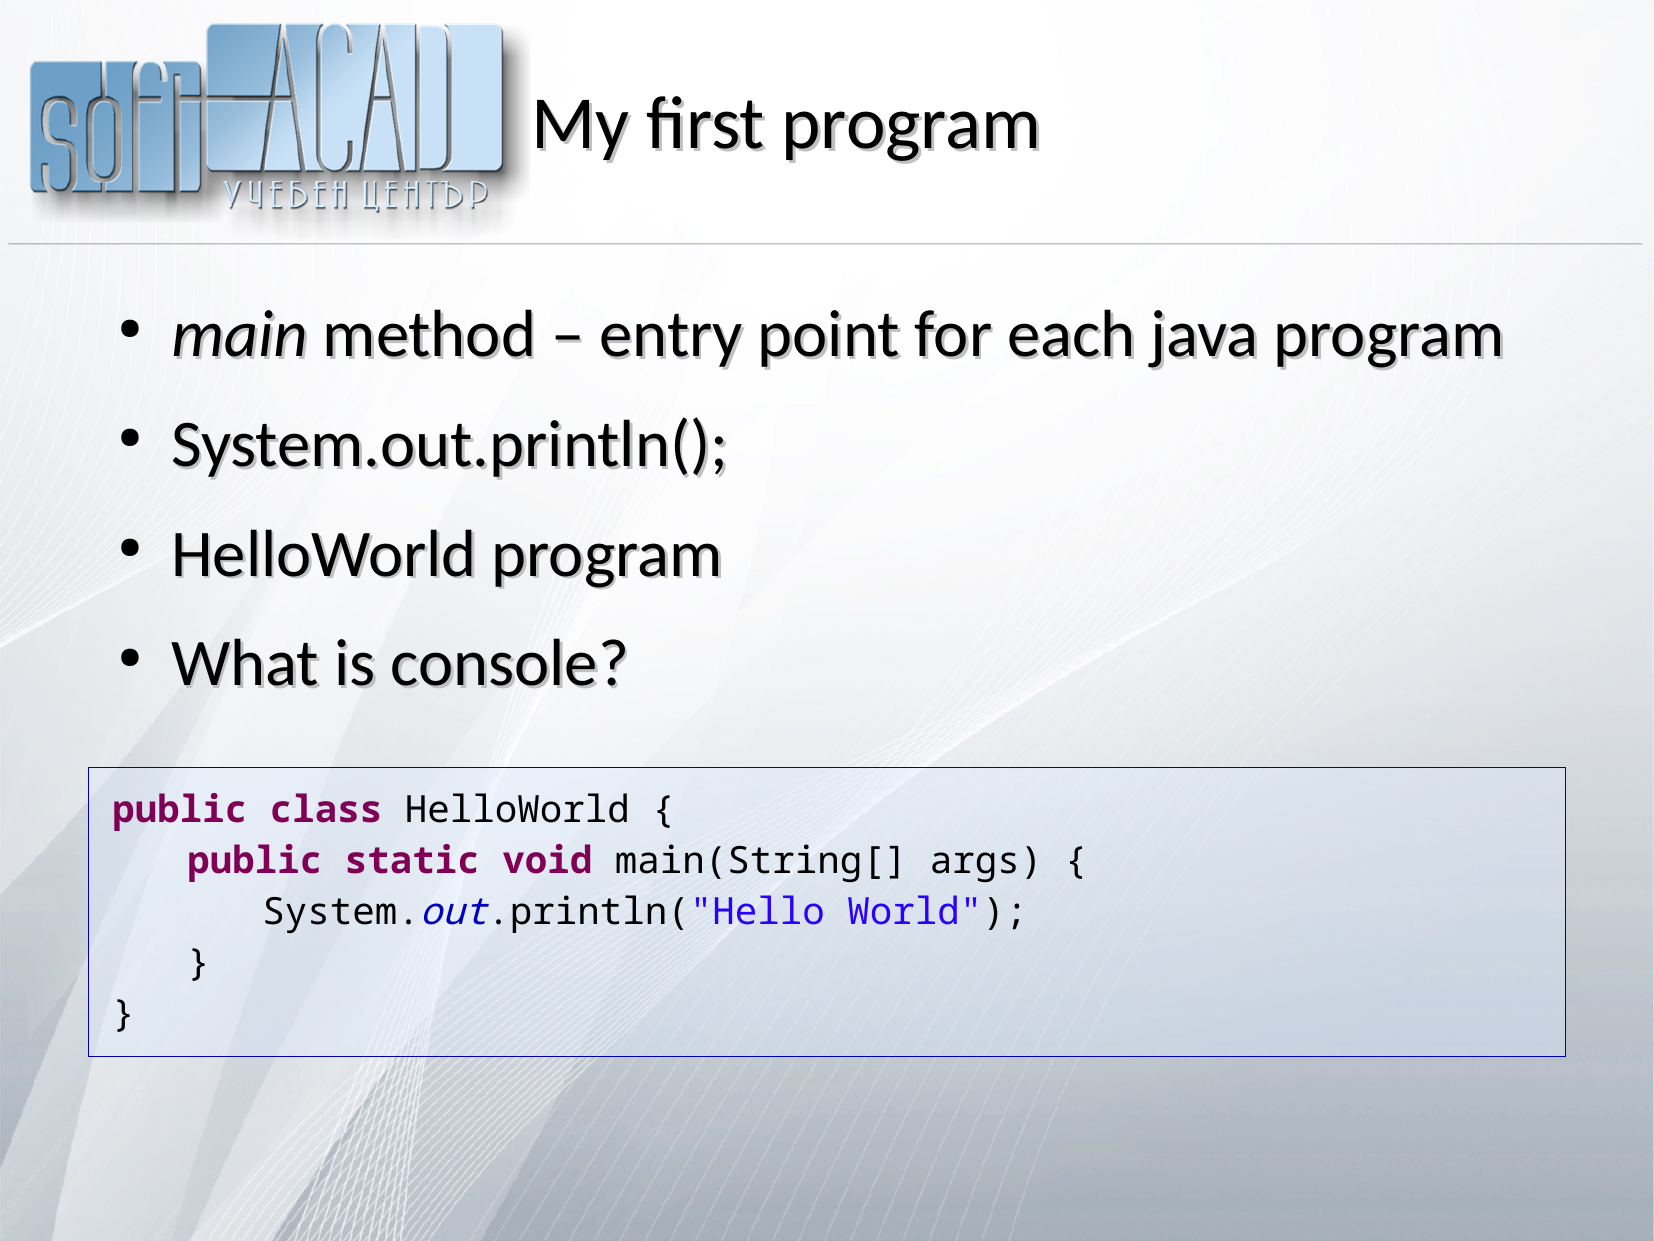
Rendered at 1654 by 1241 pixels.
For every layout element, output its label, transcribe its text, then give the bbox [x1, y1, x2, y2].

title My first program [531, 0, 1571, 237]
text_box public class HelloWorld { public static void main(String[] args) { System.out.println("Hello World"); } } [88, 767, 1565, 1056]
list main method – entry point for each java program System.out.println(); HelloWorld program What is console? [82, 290, 1571, 816]
